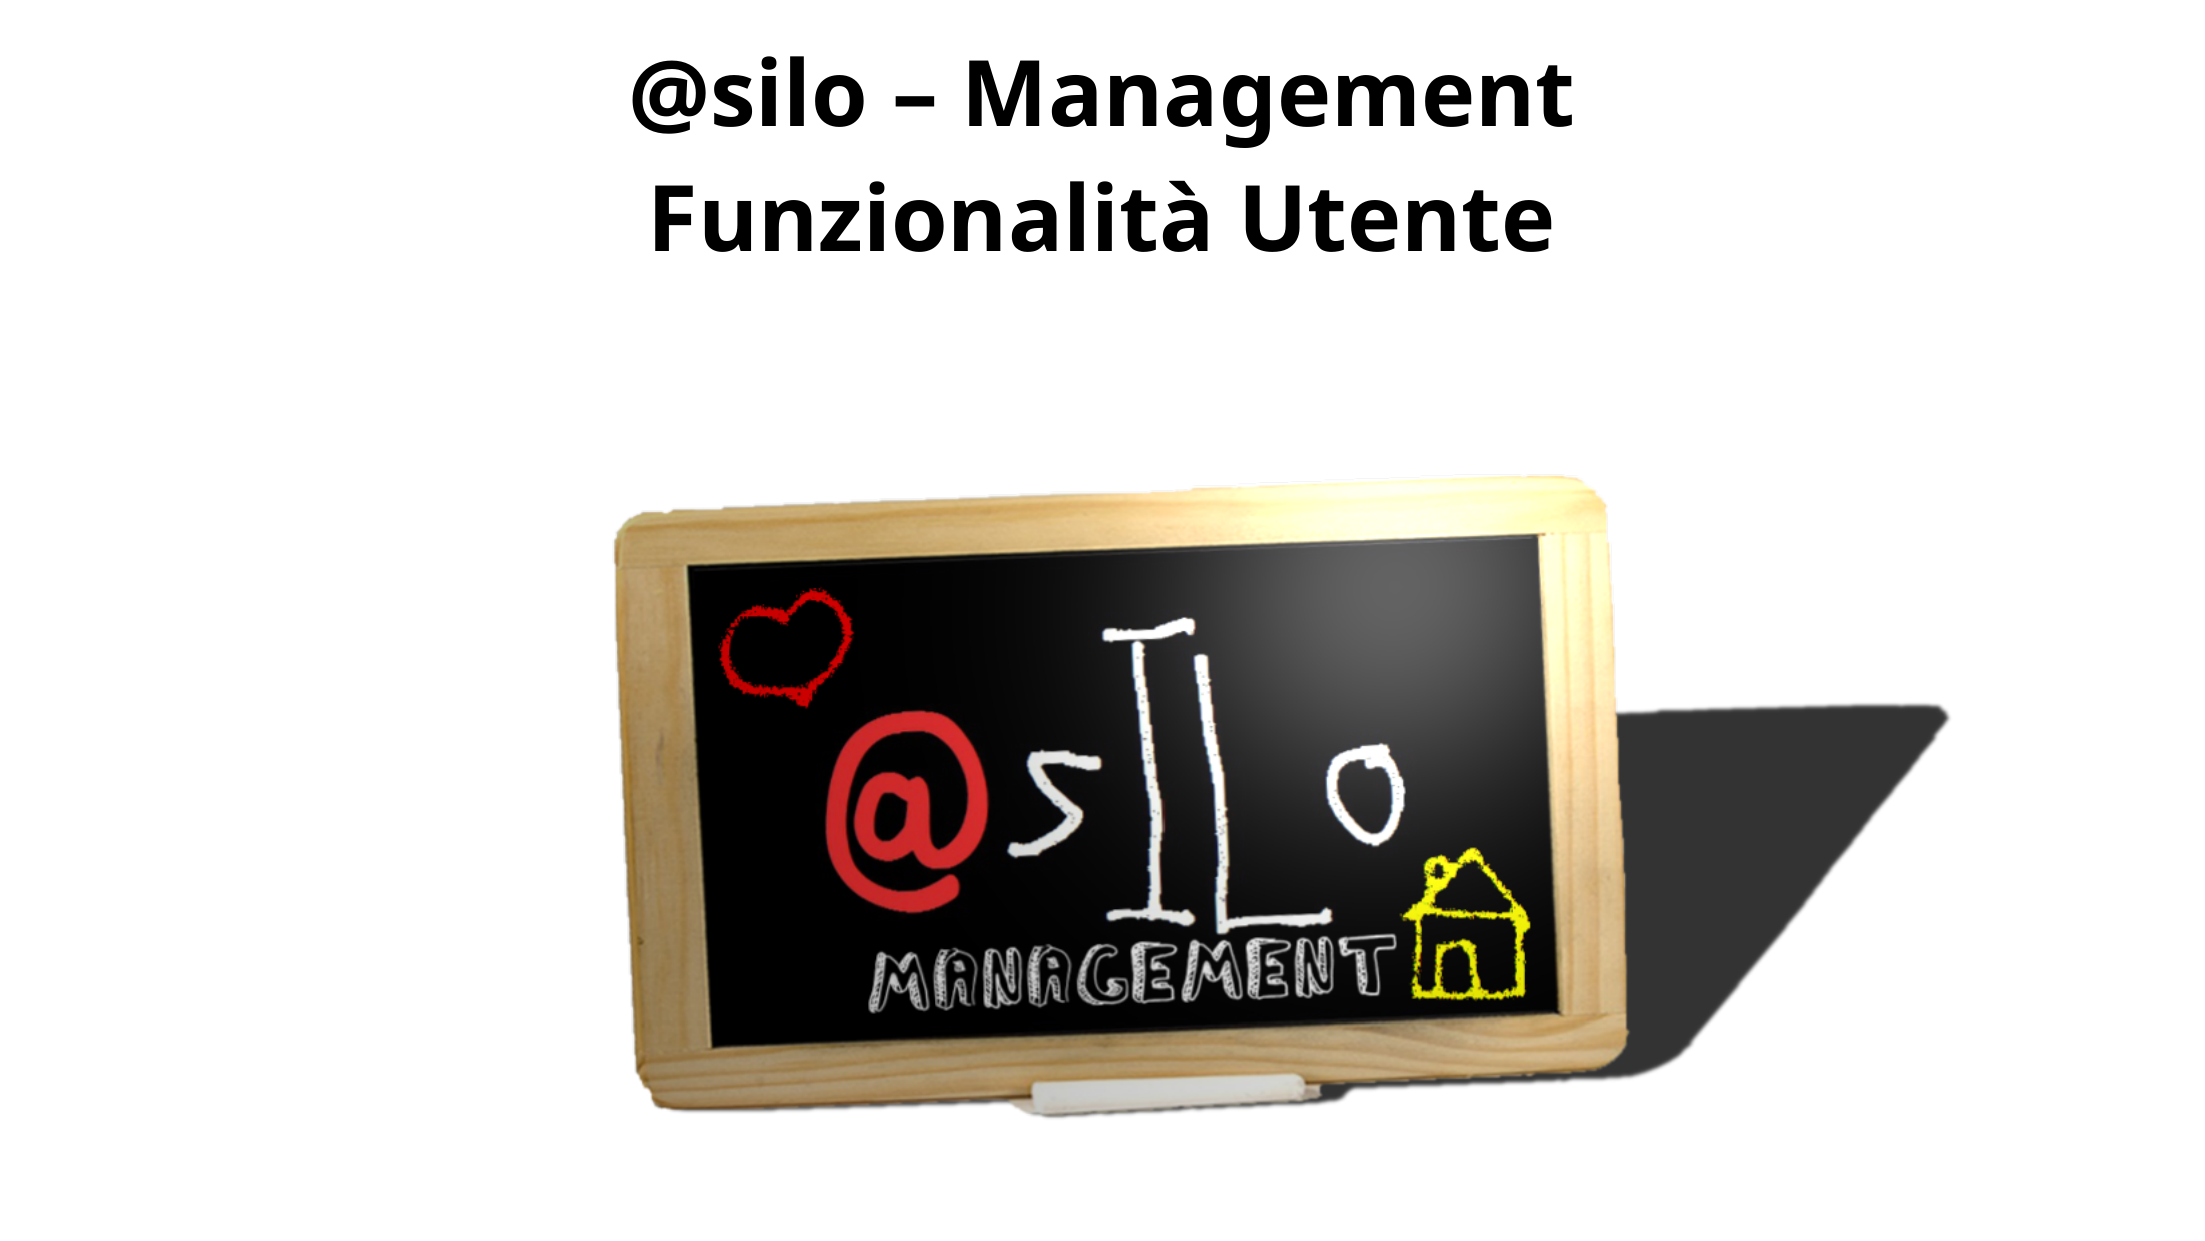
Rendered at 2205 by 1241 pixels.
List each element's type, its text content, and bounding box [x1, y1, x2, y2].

picture [609, 468, 1961, 1123]
title @silo – Management Funzionalità Utente [110, 49, 2095, 257]
